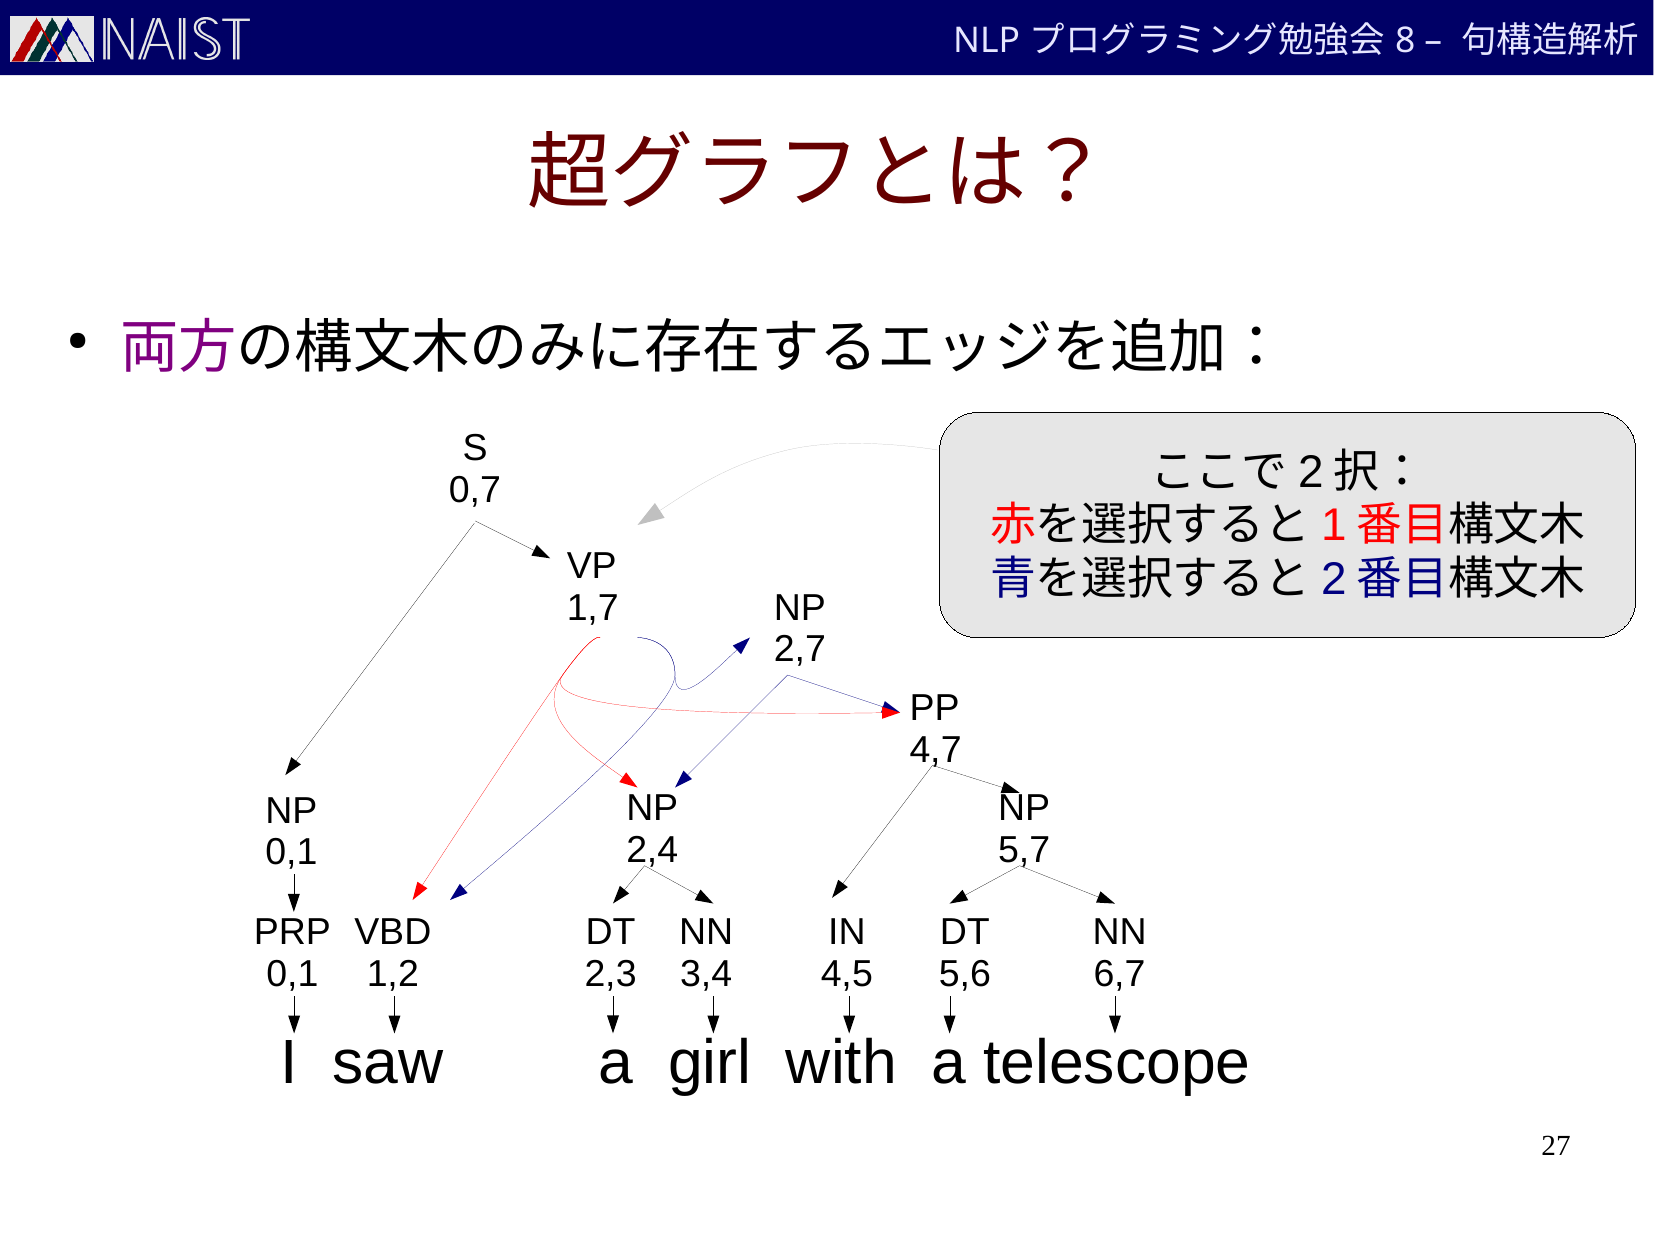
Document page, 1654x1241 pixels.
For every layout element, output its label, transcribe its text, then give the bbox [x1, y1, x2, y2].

text_box NP 5,7 [983, 779, 1066, 878]
text_box VBD 1,2 [339, 903, 447, 1002]
text_box NN 3,4 [664, 903, 748, 1002]
list 両方の構文木のみに存在するエッジを追加： [49, 300, 1388, 376]
text_box NP 2,7 [759, 578, 841, 678]
text_box NN 6,7 [1077, 903, 1162, 1002]
text_box IN 4,5 [806, 903, 888, 1002]
text_box S 0,7 [434, 419, 516, 518]
text_box DT 2,3 [569, 903, 652, 1002]
text_box VP 1,7 [552, 537, 634, 636]
text_box NP 0,1 [250, 781, 333, 881]
text_box I saw a girl with a telescope [265, 1019, 1267, 1105]
title 超グラフとは？ [75, 69, 1564, 261]
text_box DT 5,6 [924, 903, 1006, 1002]
text_box PP 4,7 [894, 678, 977, 778]
picture [102, 17, 251, 60]
text_box NP 2,4 [611, 779, 694, 879]
picture [10, 16, 94, 62]
text_box PRP 0,1 [239, 903, 339, 1002]
text_box ここで2択： 赤を選択すると1番目構文木 青を選択すると2番目構文木 [939, 412, 1636, 638]
